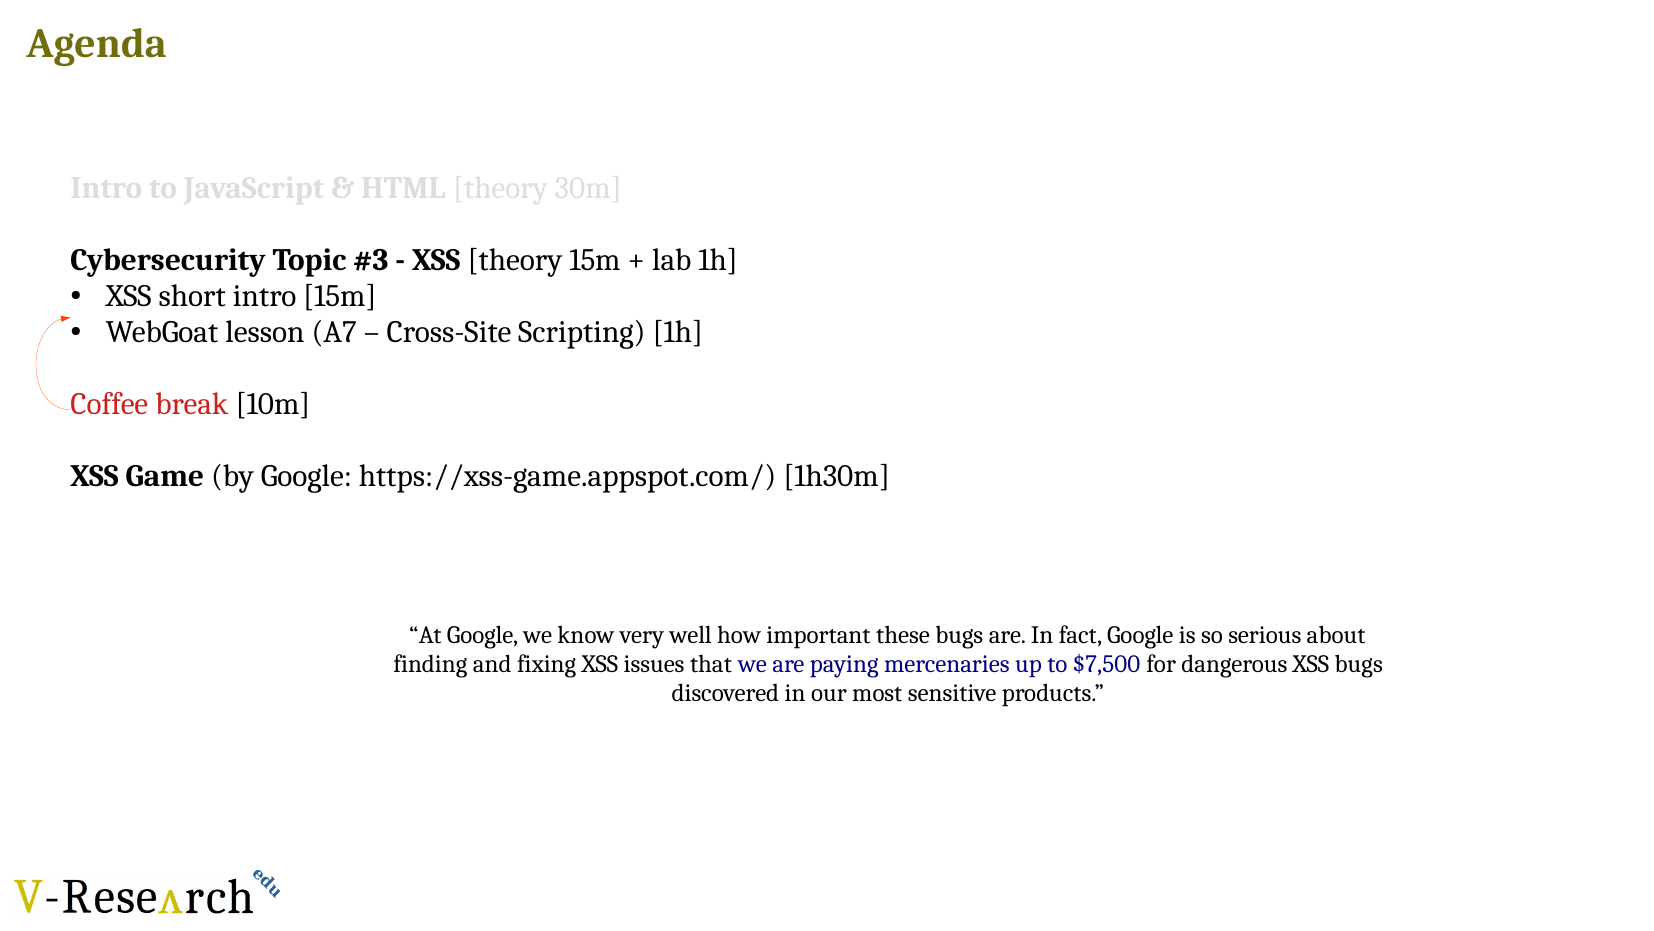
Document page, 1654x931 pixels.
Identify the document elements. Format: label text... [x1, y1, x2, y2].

picture [11, 876, 255, 916]
text_box edu [222, 847, 333, 931]
text_box Agenda [11, 12, 1193, 77]
text_box “At Google, we know very well how important these bugs are. In fact, Google is so serious about finding and fixing XSS issues that we are paying mercenaries up to $7,500 for dangerous XSS bugs discovered in our most sensitive products.” [370, 649, 1406, 746]
text_box Intro to JavaScript & HTML [theory 30m] Cybersecurity Topic #3 - XSS [theory 15m + lab 1h] XSS short intro [15m] WebGoat lesson (A7 – Cross-Site Scripting) [1h] Coffee break [10m] XSS Game (by Google: https://xss-game.appspot.com/) [1h30m] [70, 170, 1512, 649]
